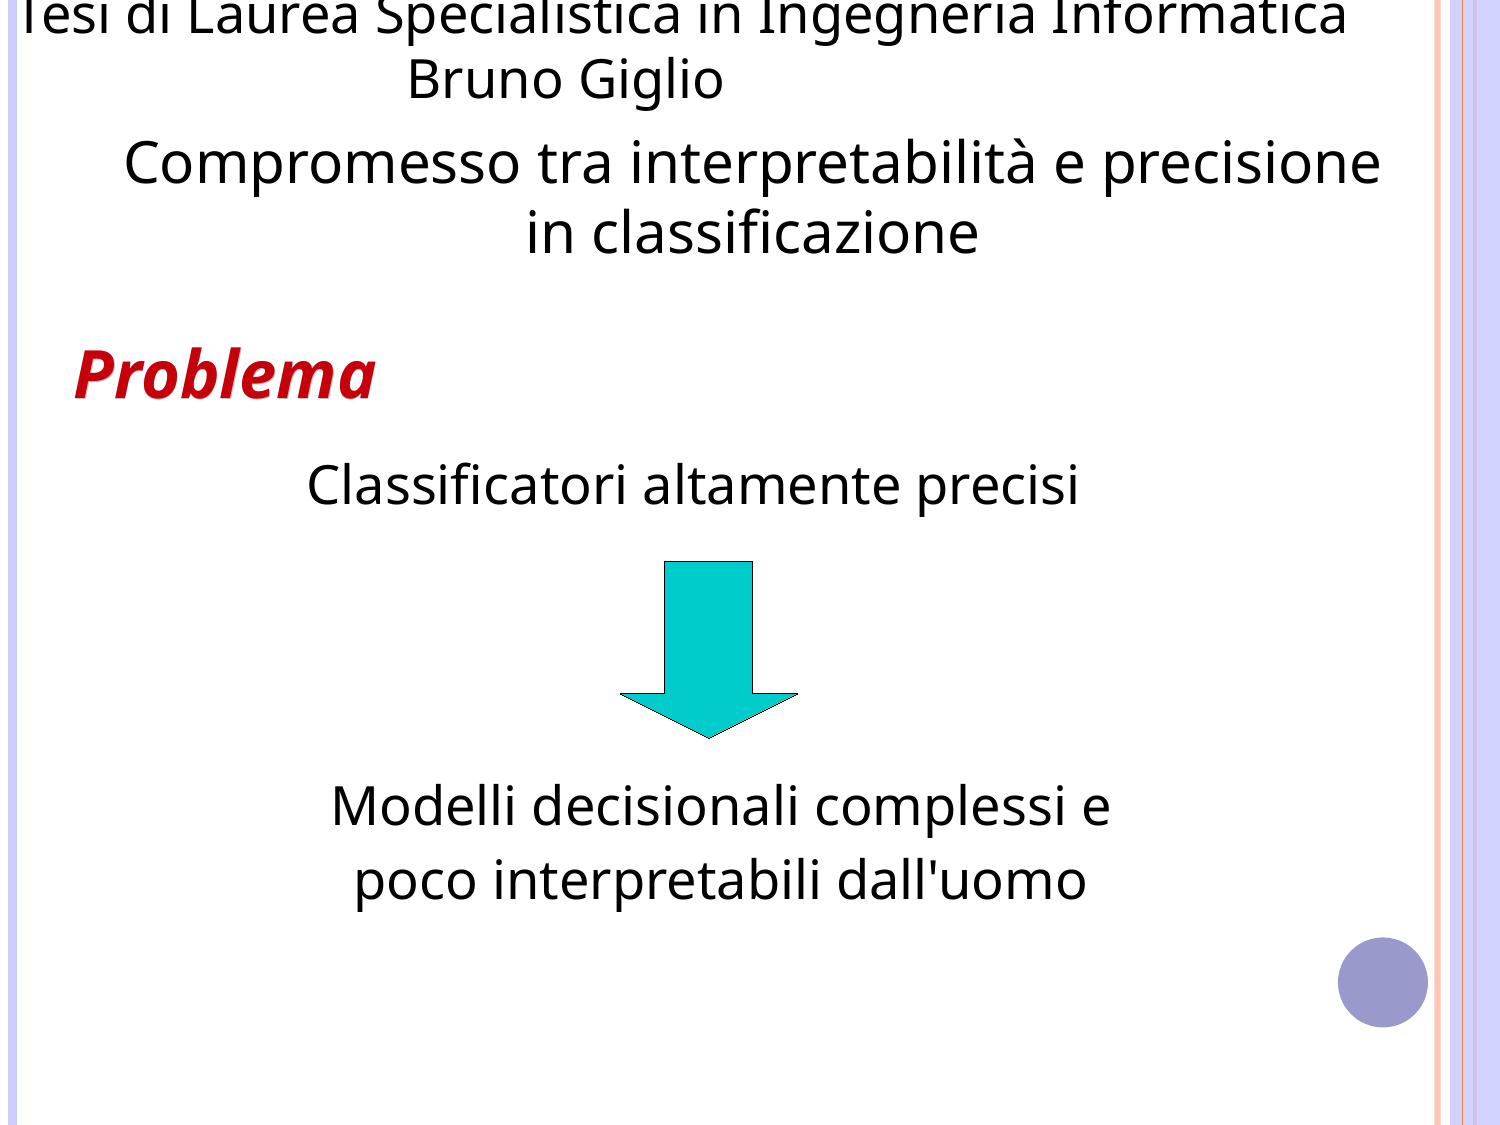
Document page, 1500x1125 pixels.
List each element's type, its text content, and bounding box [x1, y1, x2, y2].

text_box Modelli decisionali complessi e poco interpretabili dall'uomo [290, 767, 1152, 894]
title Tesi di Laurea Specialistica in Ingegneria Informatica Bruno Giglio [0, 0, 1477, 89]
text_box Compromesso tra interpretabilità e precisione in classificazione [59, 118, 1447, 296]
text_box [620, 561, 798, 739]
text_box Problema [59, 324, 591, 443]
list Classificatori altamente precisi [236, 442, 1152, 532]
